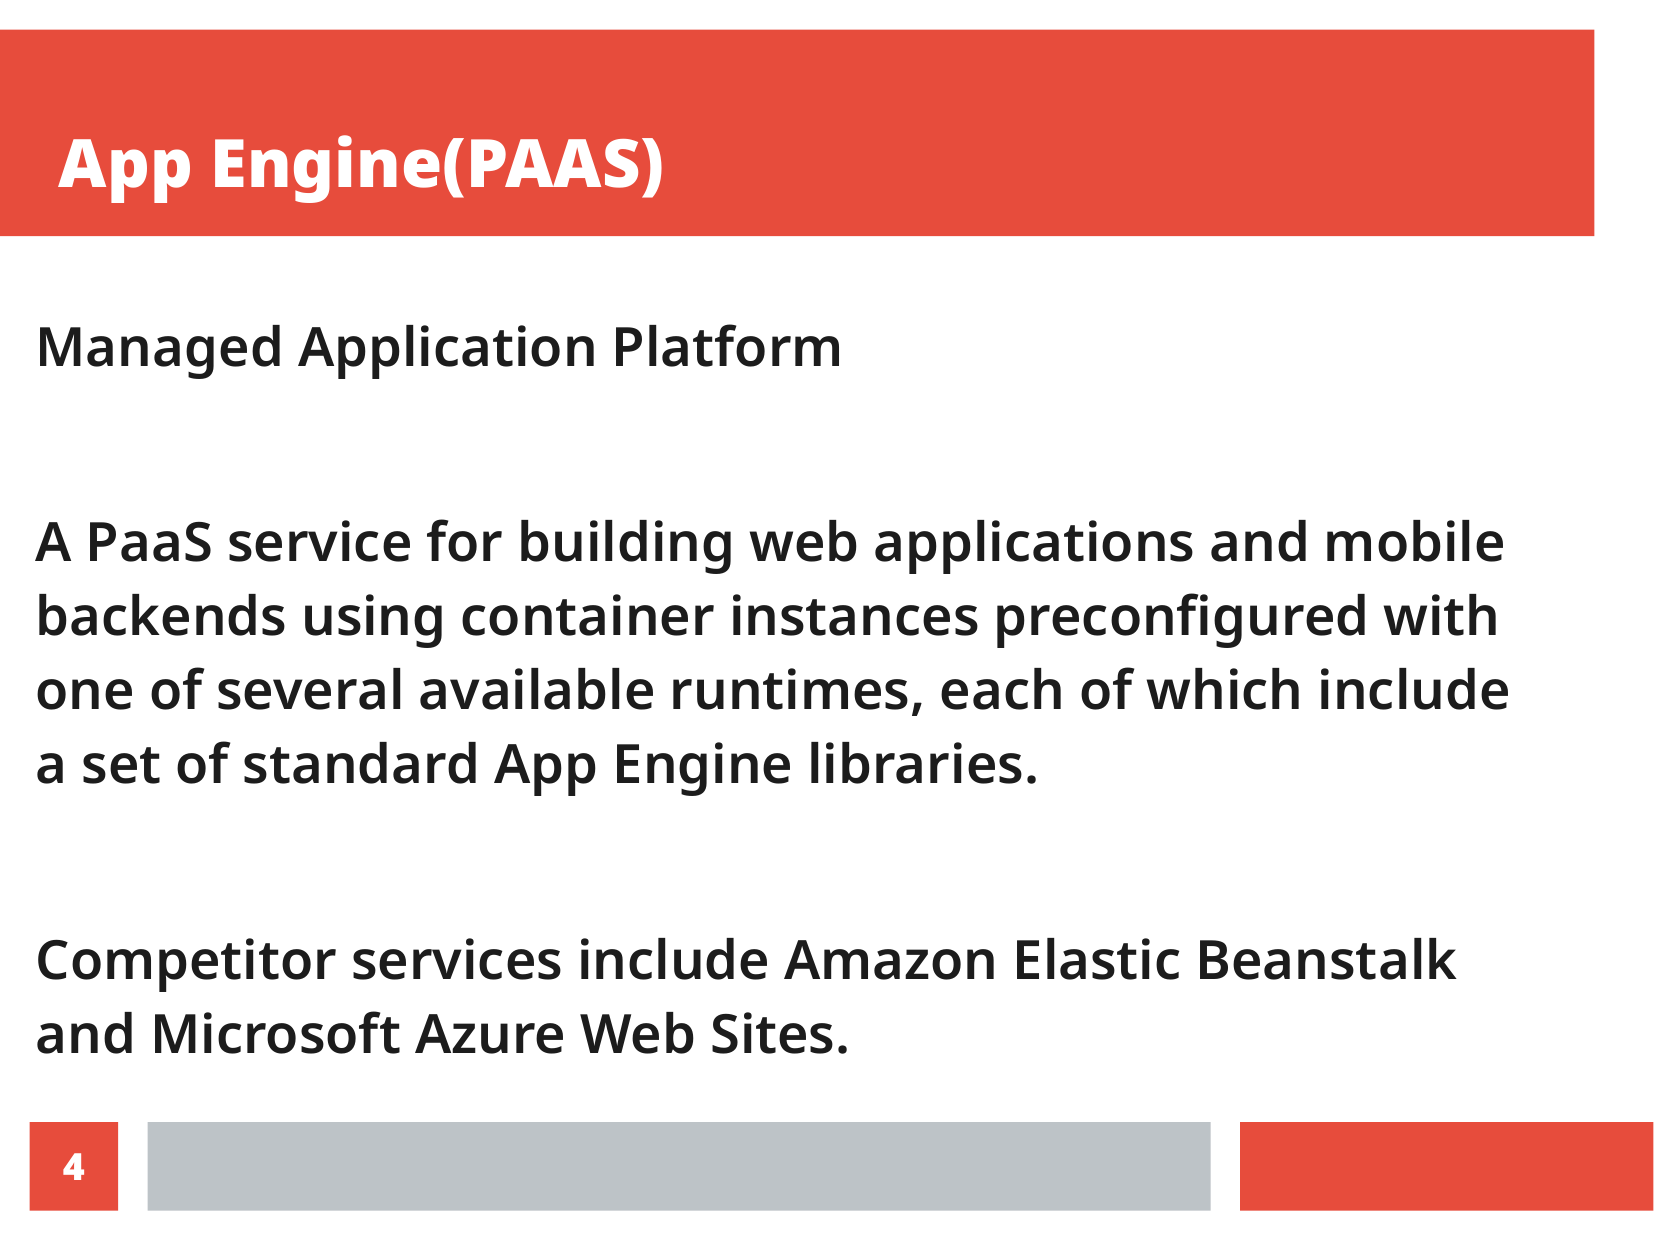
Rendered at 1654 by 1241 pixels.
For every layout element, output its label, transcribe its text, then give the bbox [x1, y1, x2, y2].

title App Engine(PAAS) [59, 59, 1595, 207]
list Managed Application Platform A PaaS service for building web applications and mobile backends using container instances preconfigured with one of several available runtimes, each of which include a set of standard App Engine libraries. Competitor services include Amazon Elastic Beanstalk and Microsoft Azure Web Sites. [35, 308, 1542, 1076]
